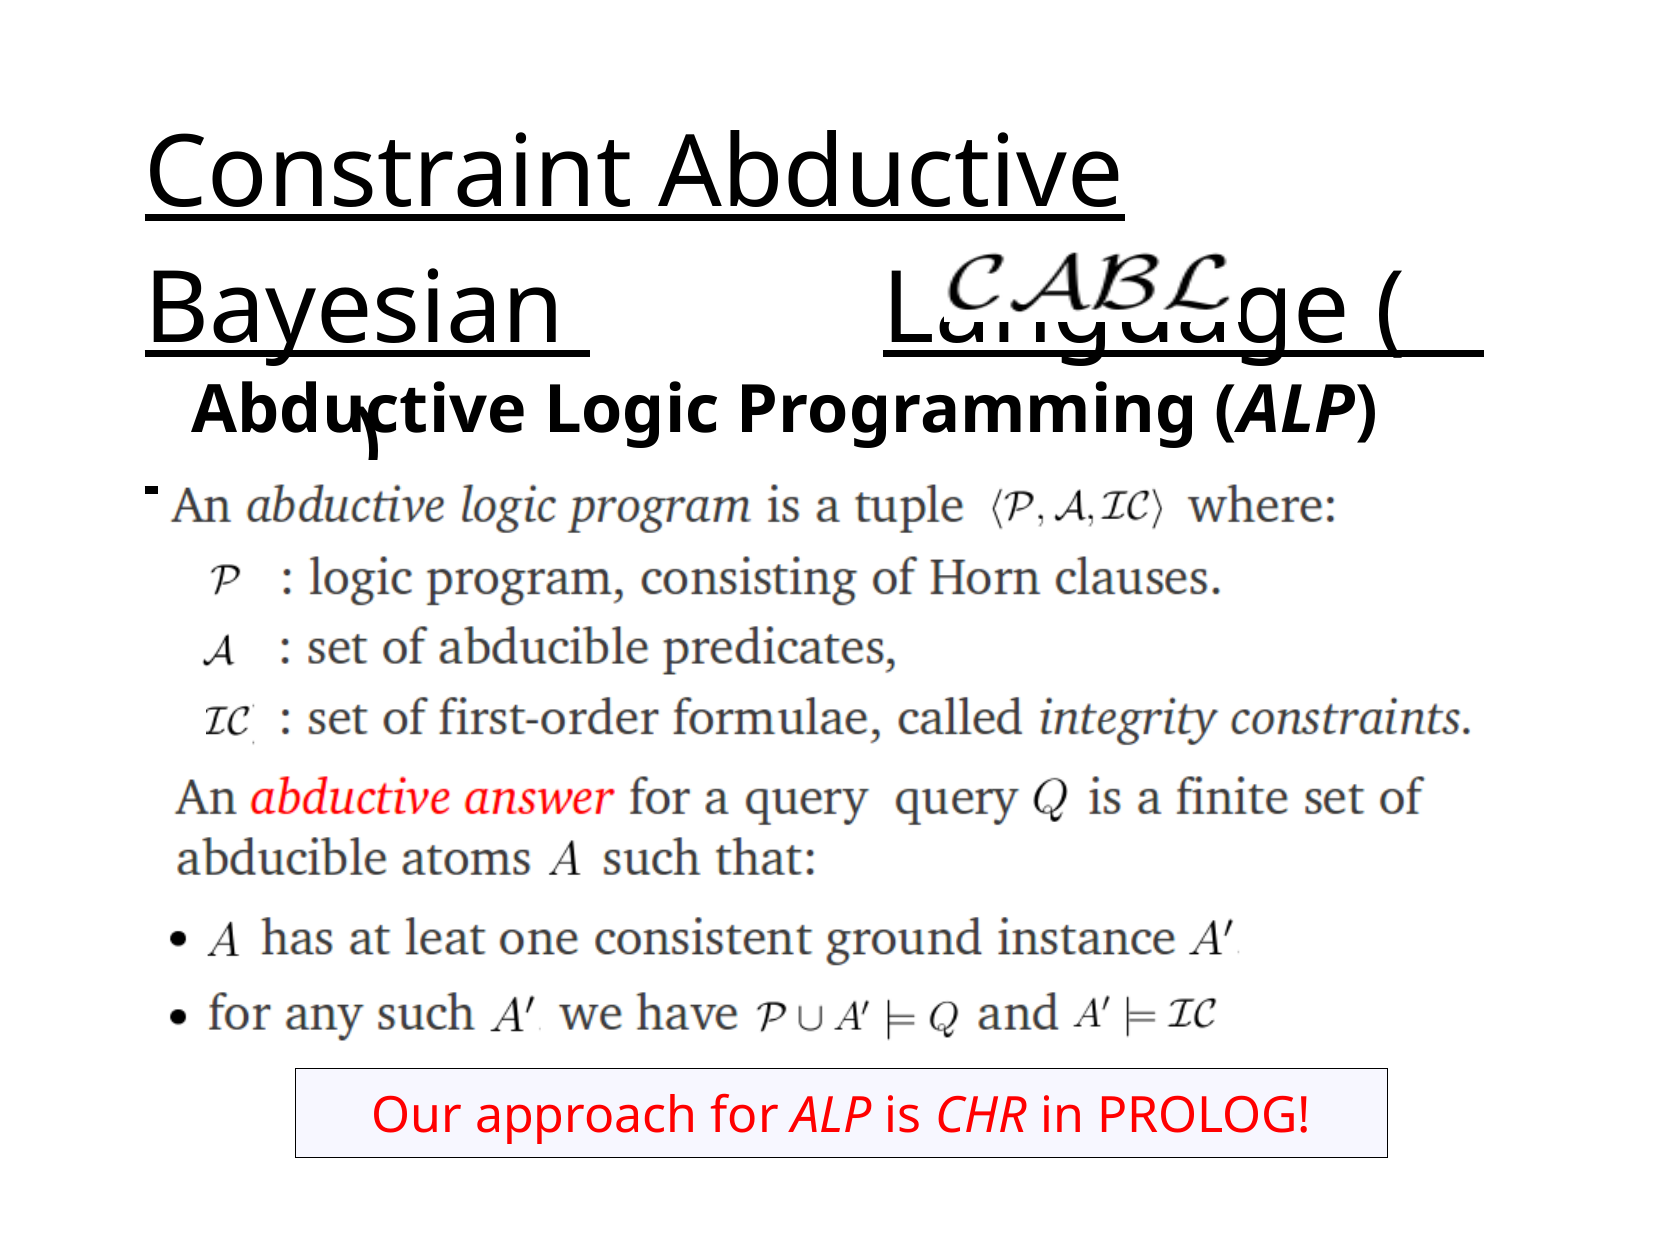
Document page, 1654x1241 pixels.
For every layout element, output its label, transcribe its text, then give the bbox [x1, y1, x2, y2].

picture [158, 460, 1521, 1064]
picture [944, 236, 1241, 322]
text_box Constraint Abductive Bayesian Language ( ) [129, 91, 1517, 468]
text_box Our approach for ALP is CHR in PROLOG! [295, 1068, 1388, 1158]
text_box Abductive Logic Programming (ALP) [177, 354, 1518, 462]
